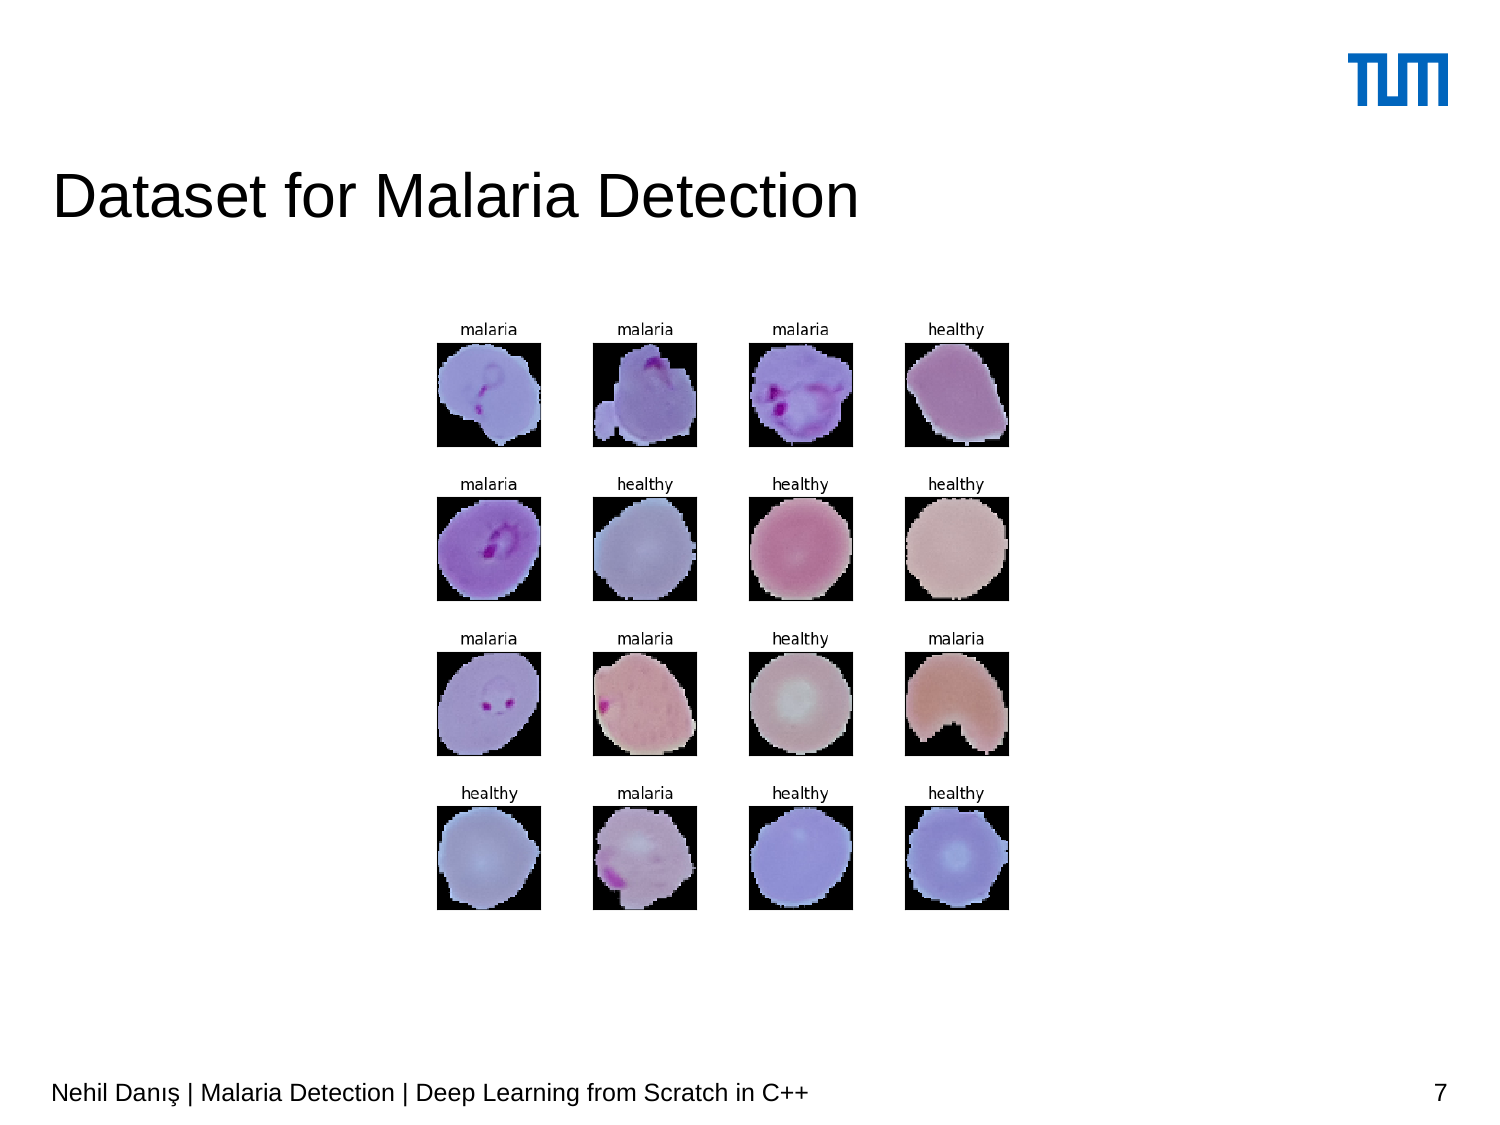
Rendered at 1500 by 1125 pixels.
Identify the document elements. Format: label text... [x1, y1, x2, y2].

slide_number <number> [1112, 1061, 1448, 1122]
footer Nehil Danış | Malaria Detection | Deep Learning from Scratch in C++ [51, 1061, 1112, 1122]
title Dataset for Malaria Detection [52, 163, 1449, 231]
picture [345, 254, 1081, 991]
